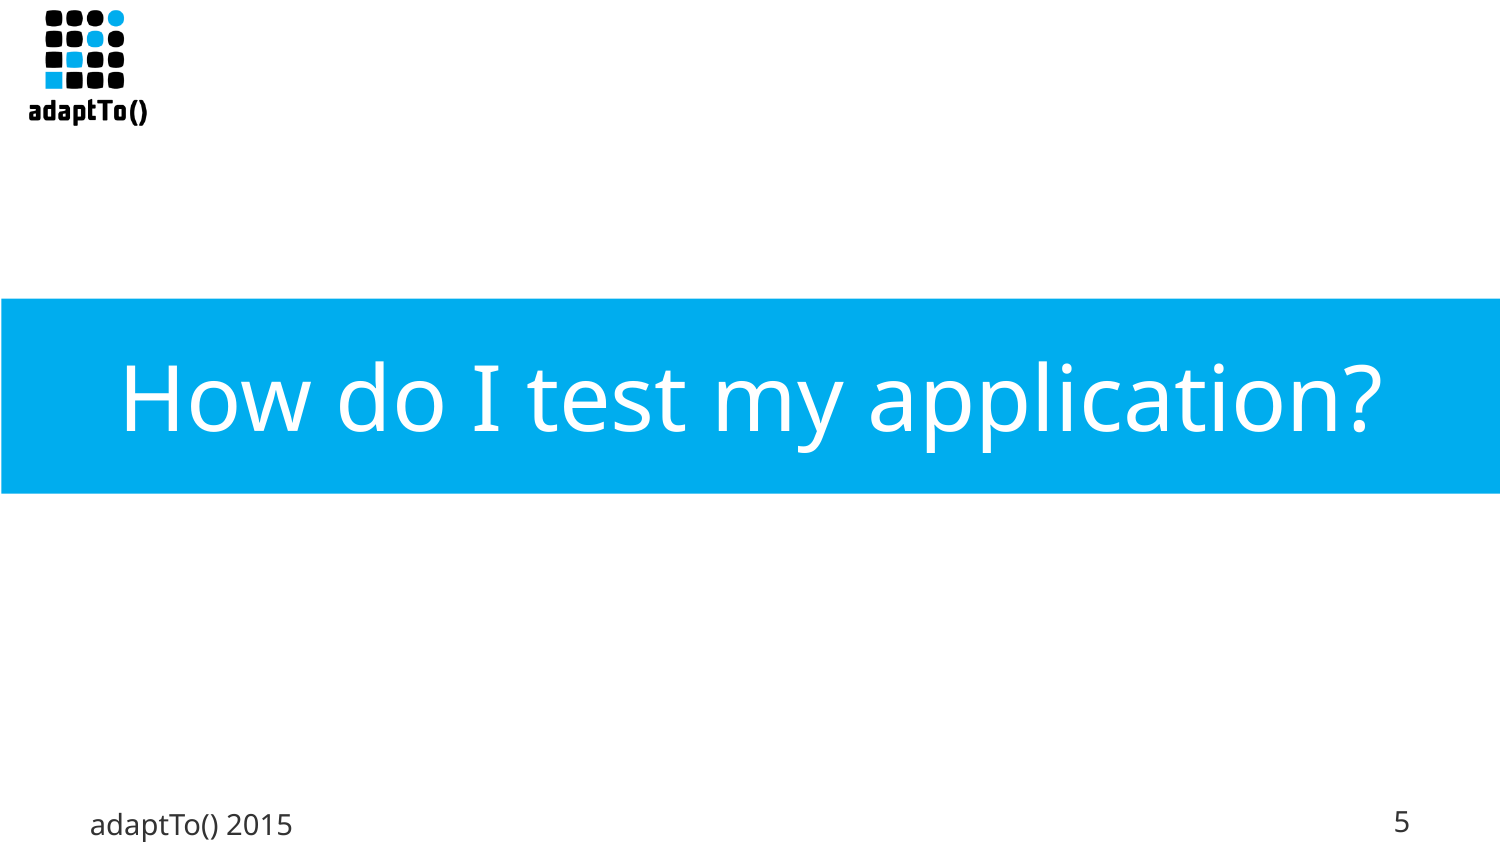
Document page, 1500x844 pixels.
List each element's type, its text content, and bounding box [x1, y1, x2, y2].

title How do I test my application? [1, 298, 1500, 494]
picture [27, 6, 148, 127]
